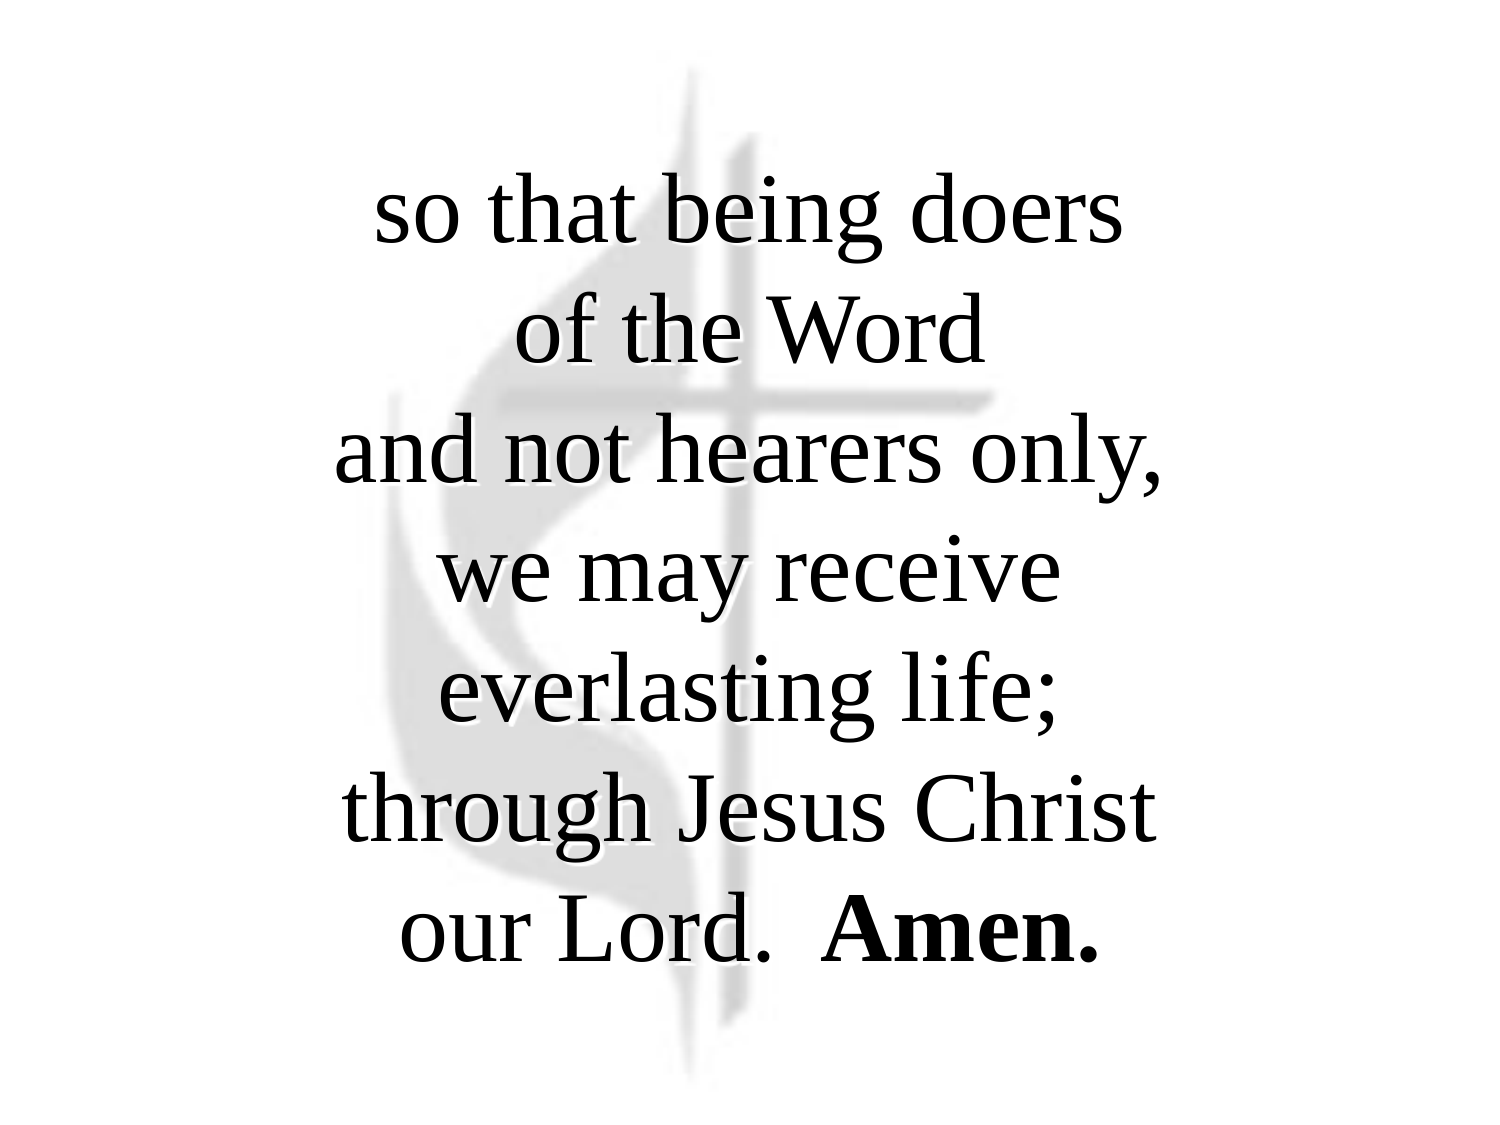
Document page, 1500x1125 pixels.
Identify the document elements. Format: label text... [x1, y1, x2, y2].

text_box so that being doers of the Word and not hearers only, we may receive everlasting life; through Jesus Christ our Lord. Amen. [0, 134, 1500, 991]
